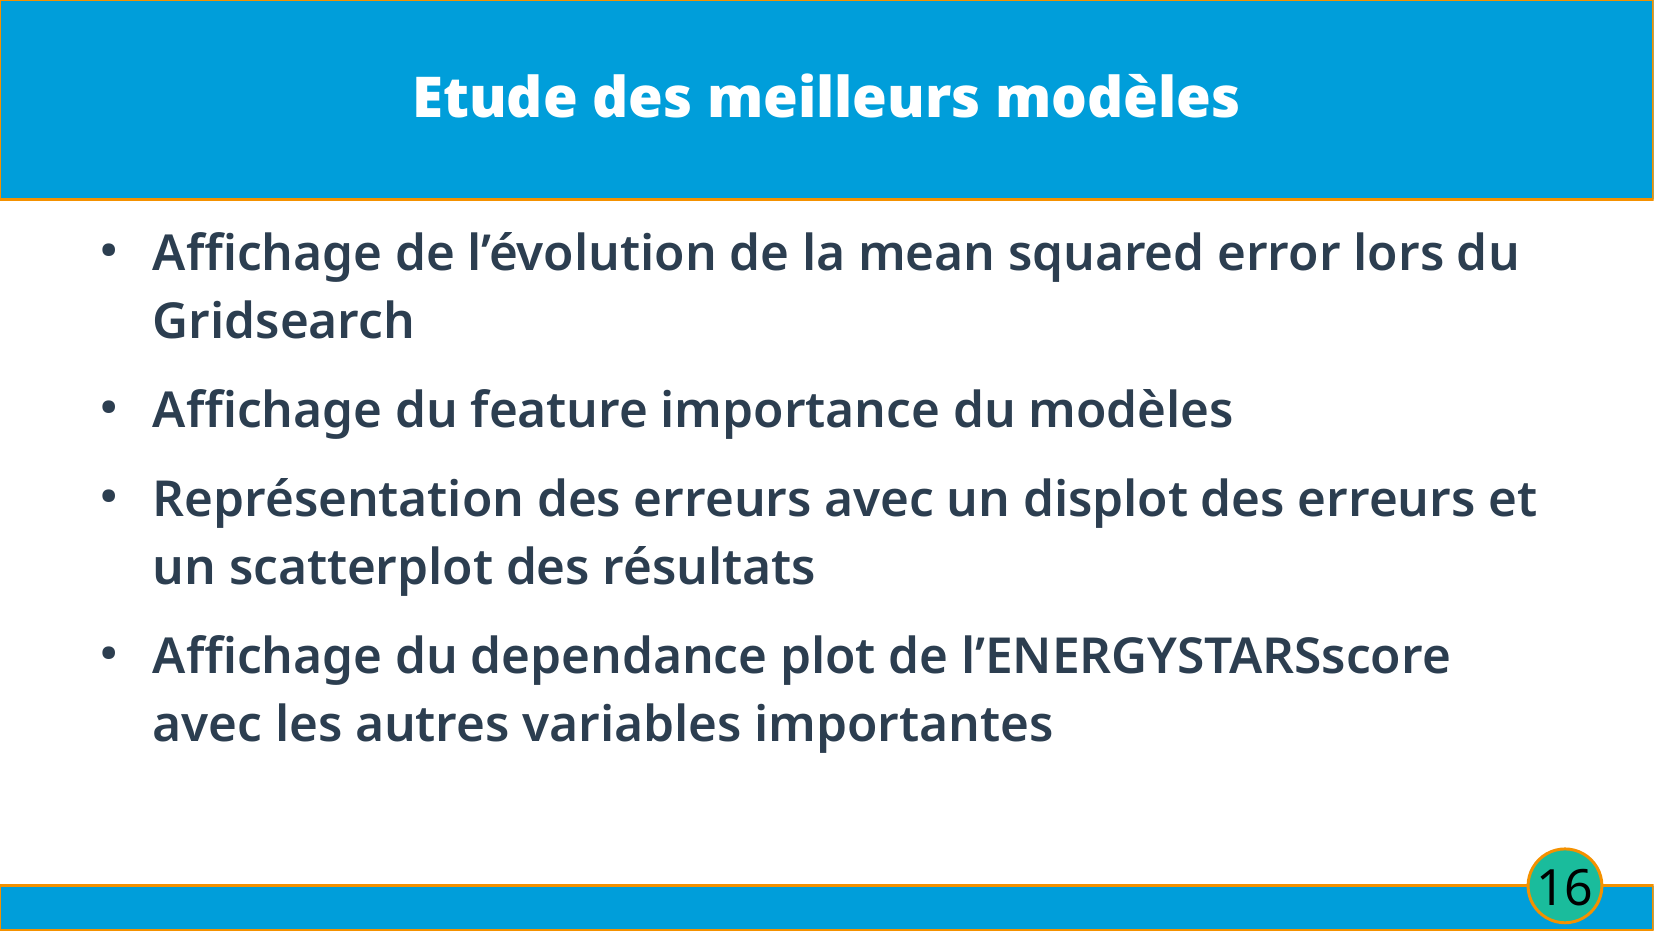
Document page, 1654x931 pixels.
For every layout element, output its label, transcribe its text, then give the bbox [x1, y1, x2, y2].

list Affichage de l’évolution de la mean squared error lors du Gridsearch Affichage du feature importance du modèles Représentation des erreurs avec un displot des erreurs et un scatterplot des résultats Affichage du dependance plot de l’ENERGYSTARSscore avec les autres variables importantes [82, 217, 1571, 758]
title Etude des meilleurs modèles [59, 37, 1595, 155]
